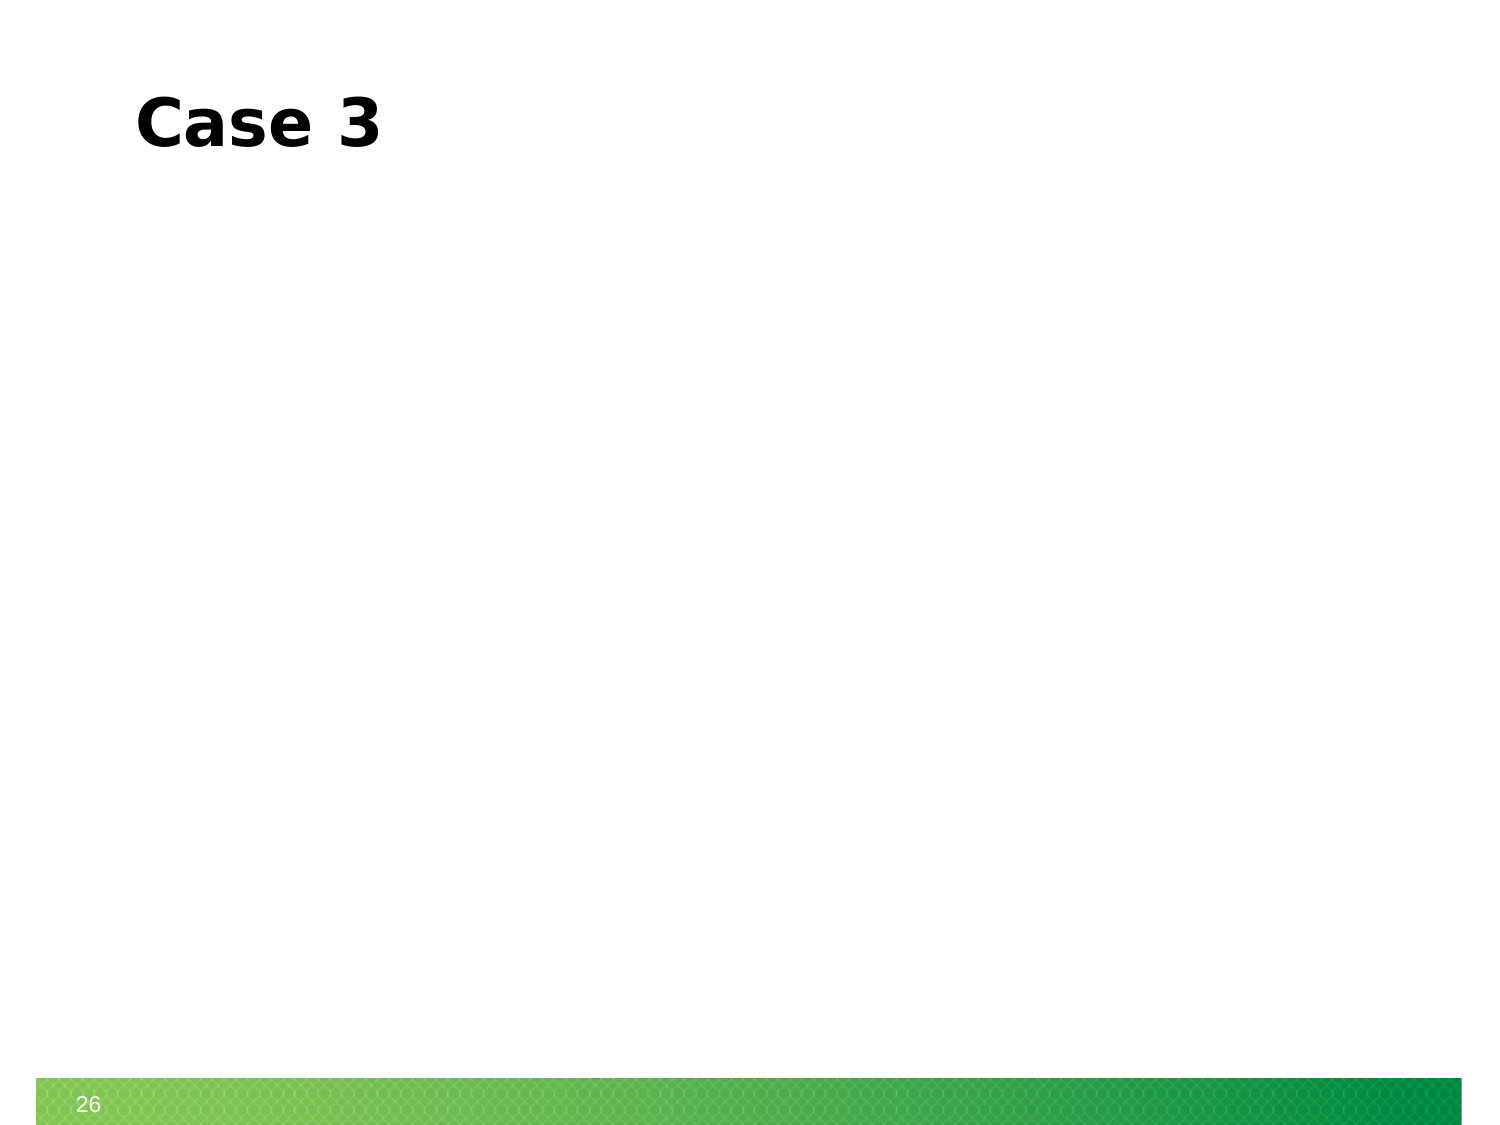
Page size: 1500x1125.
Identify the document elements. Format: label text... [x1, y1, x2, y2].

title Case 3 [135, 41, 1372, 204]
picture [36, 1078, 1462, 1125]
